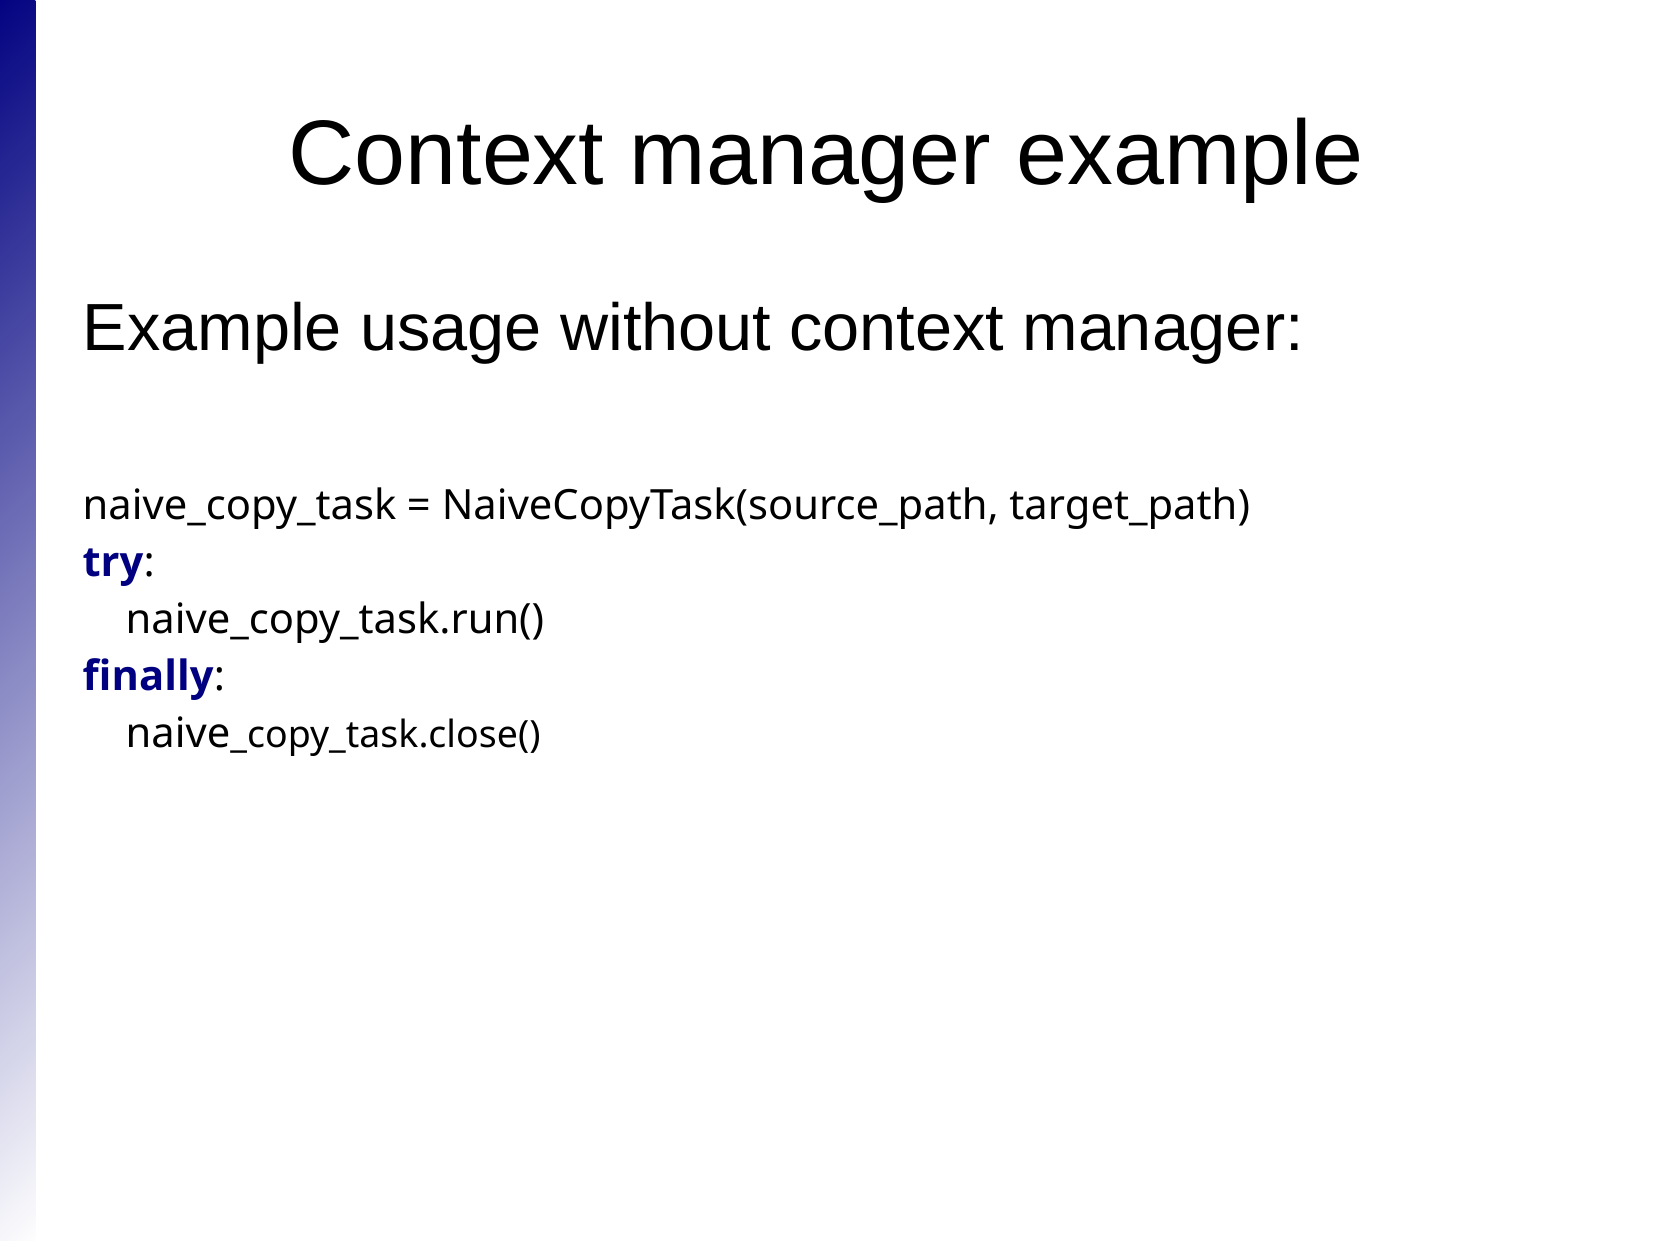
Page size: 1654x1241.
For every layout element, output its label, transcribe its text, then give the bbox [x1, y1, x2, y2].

title Context manager example [82, 49, 1571, 257]
list Example usage without context manager: naive_copy_task = NaiveCopyTask(source_path, target_path) try: naive_copy_task.run() finally: naive_copy_task.close() [82, 290, 1571, 1109]
